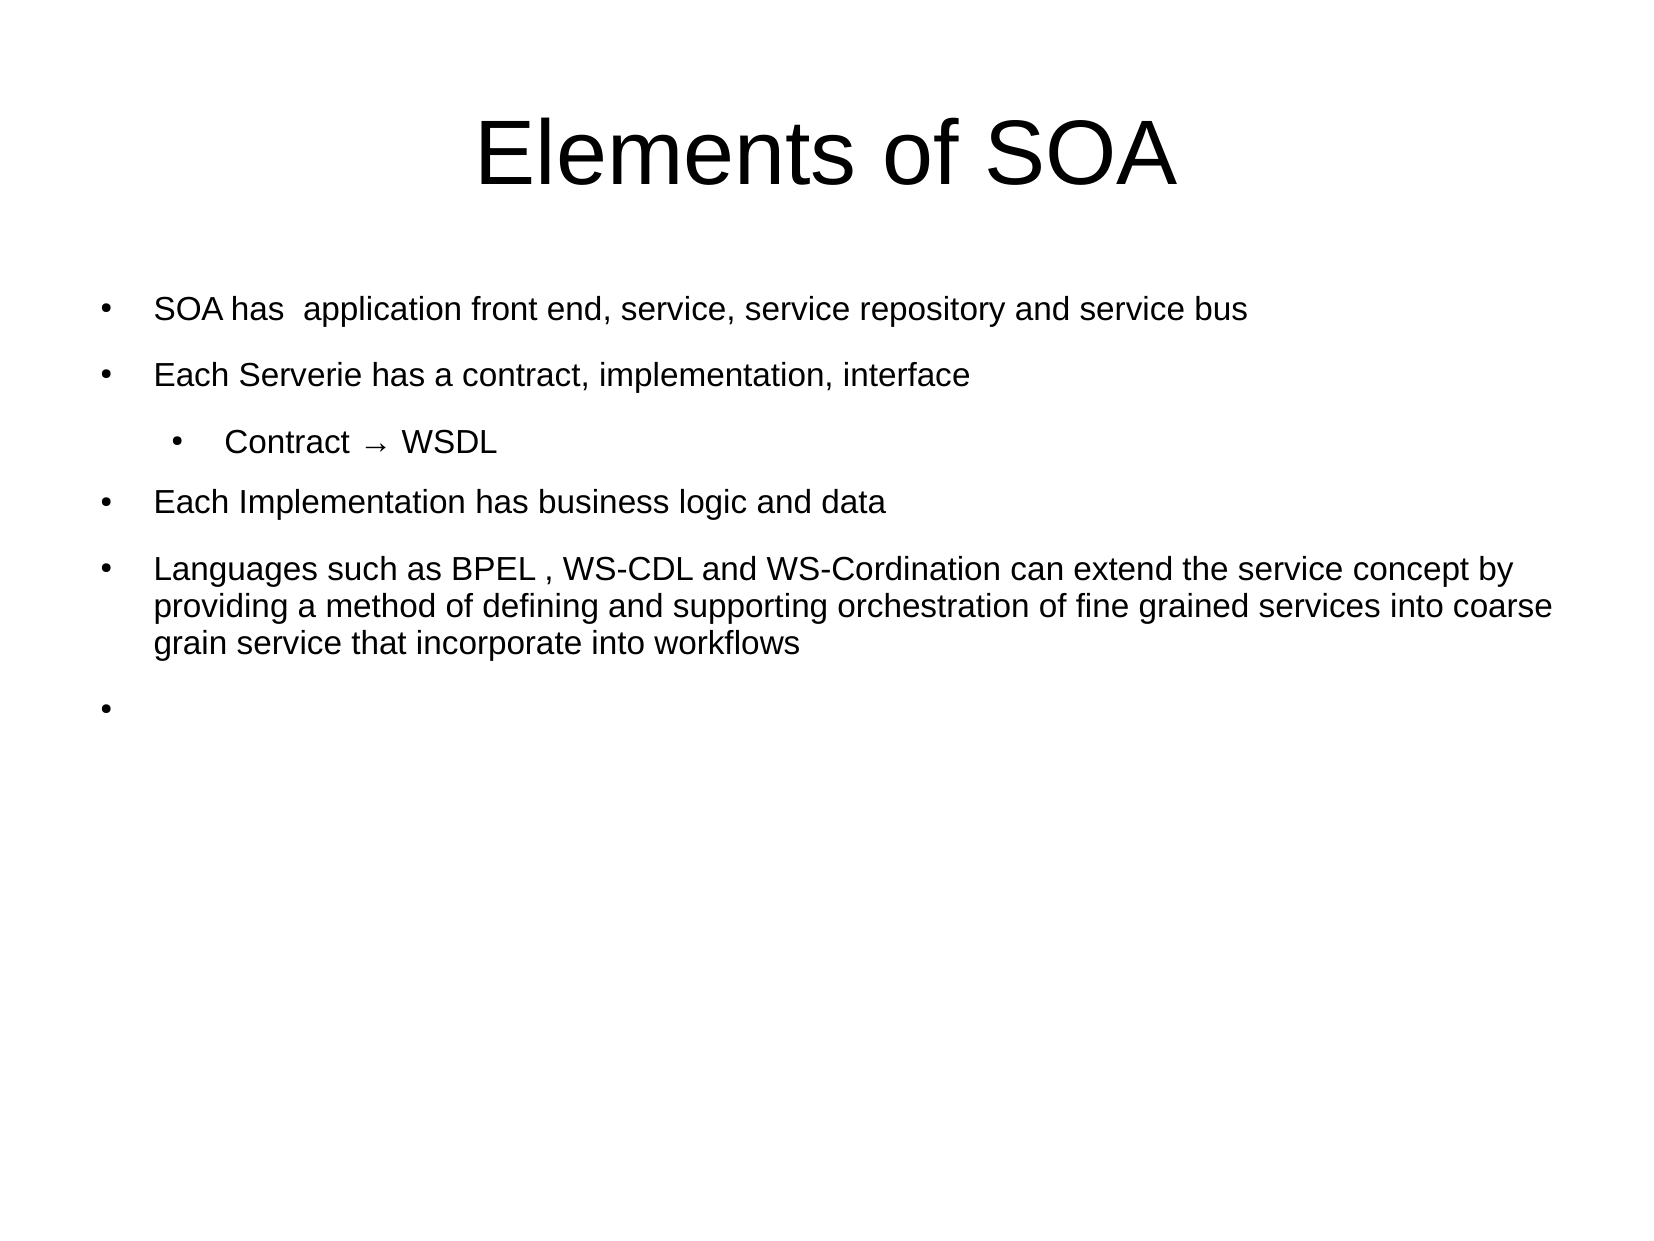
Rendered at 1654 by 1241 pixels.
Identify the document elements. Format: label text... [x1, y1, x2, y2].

list SOA has application front end, service, service repository and service bus Each Serverie has a contract, implementation, interface Contract → WSDL Each Implementation has business logic and data Languages such as BPEL , WS-CDL and WS-Cordination can extend the service concept by providing a method of defining and supporting orchestration of fine grained services into coarse grain service that incorporate into workflows [82, 290, 1571, 1109]
title Elements of SOA [82, 49, 1571, 257]
